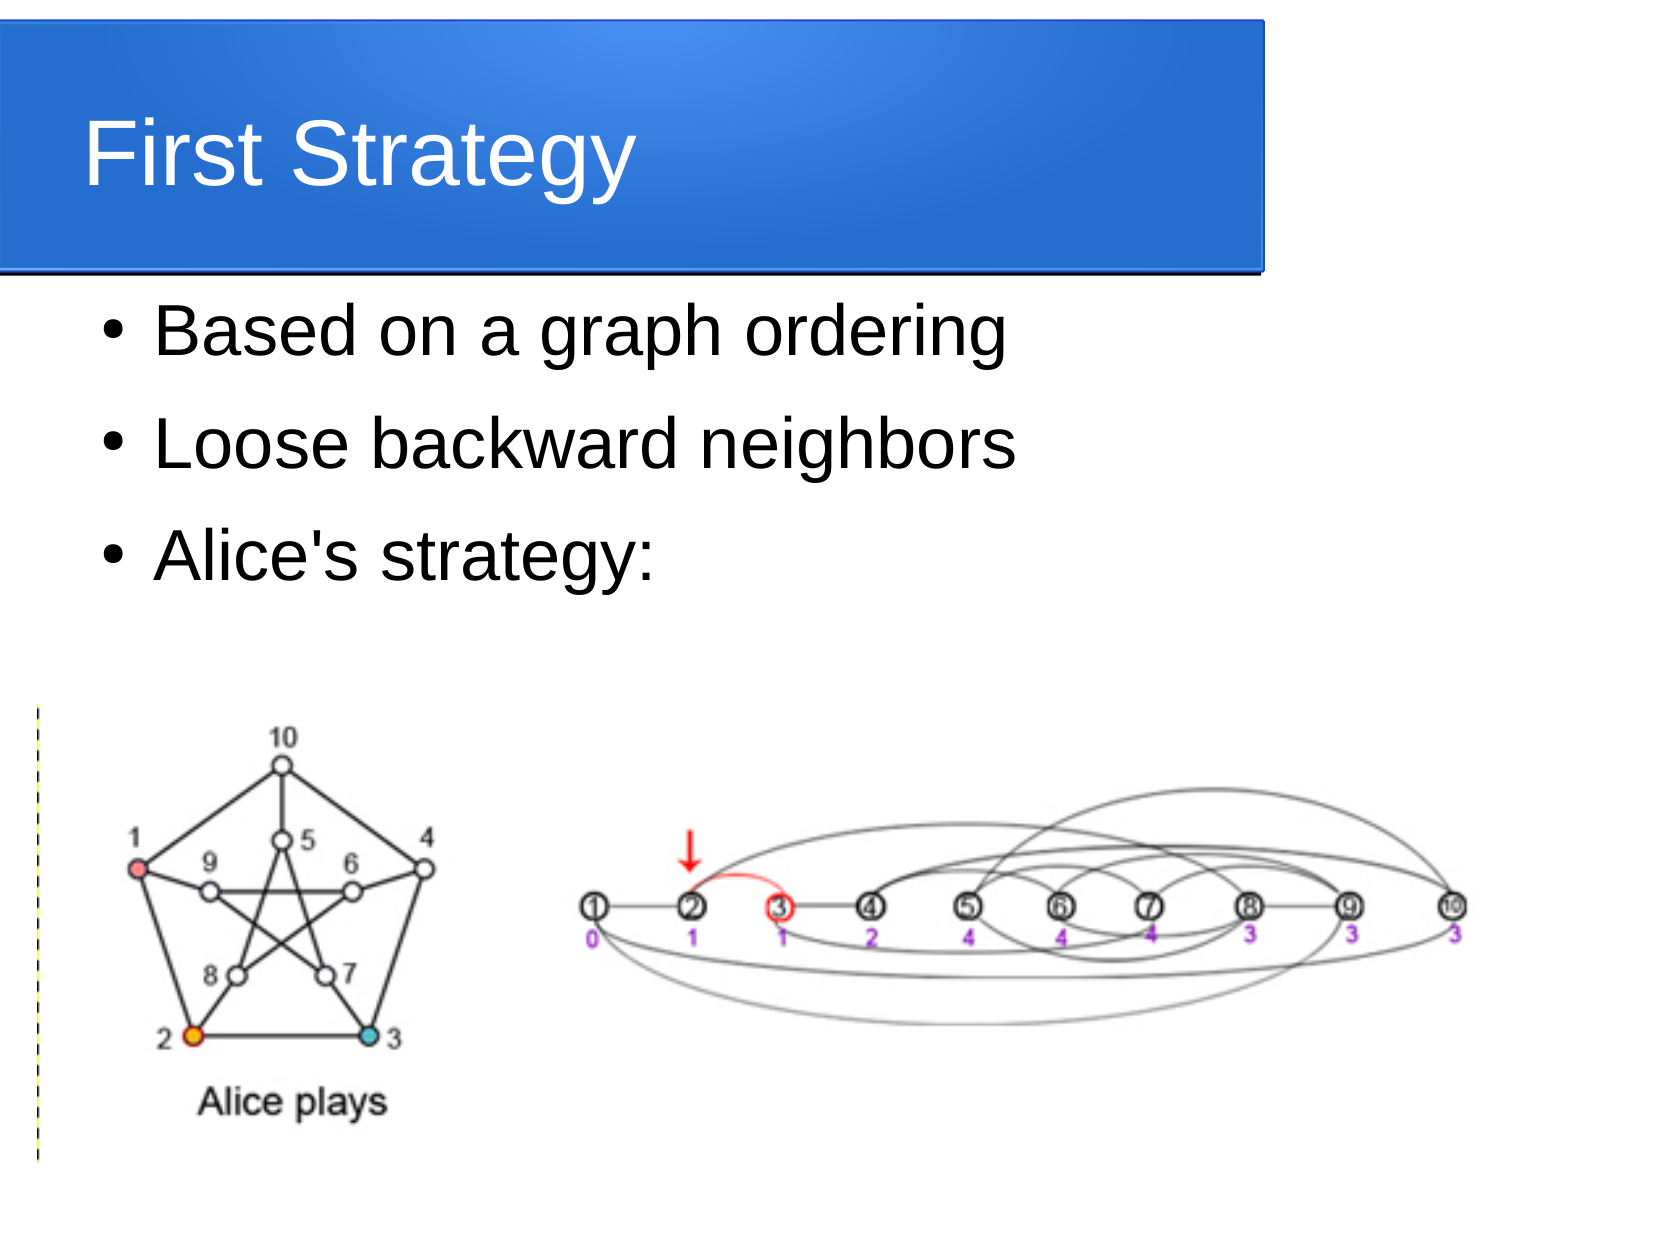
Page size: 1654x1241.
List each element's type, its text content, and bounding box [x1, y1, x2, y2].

list Based on a graph ordering Loose backward neighbors Alice's strategy: [82, 290, 1538, 704]
title First Strategy [82, 49, 1250, 257]
picture [37, 704, 1654, 1163]
